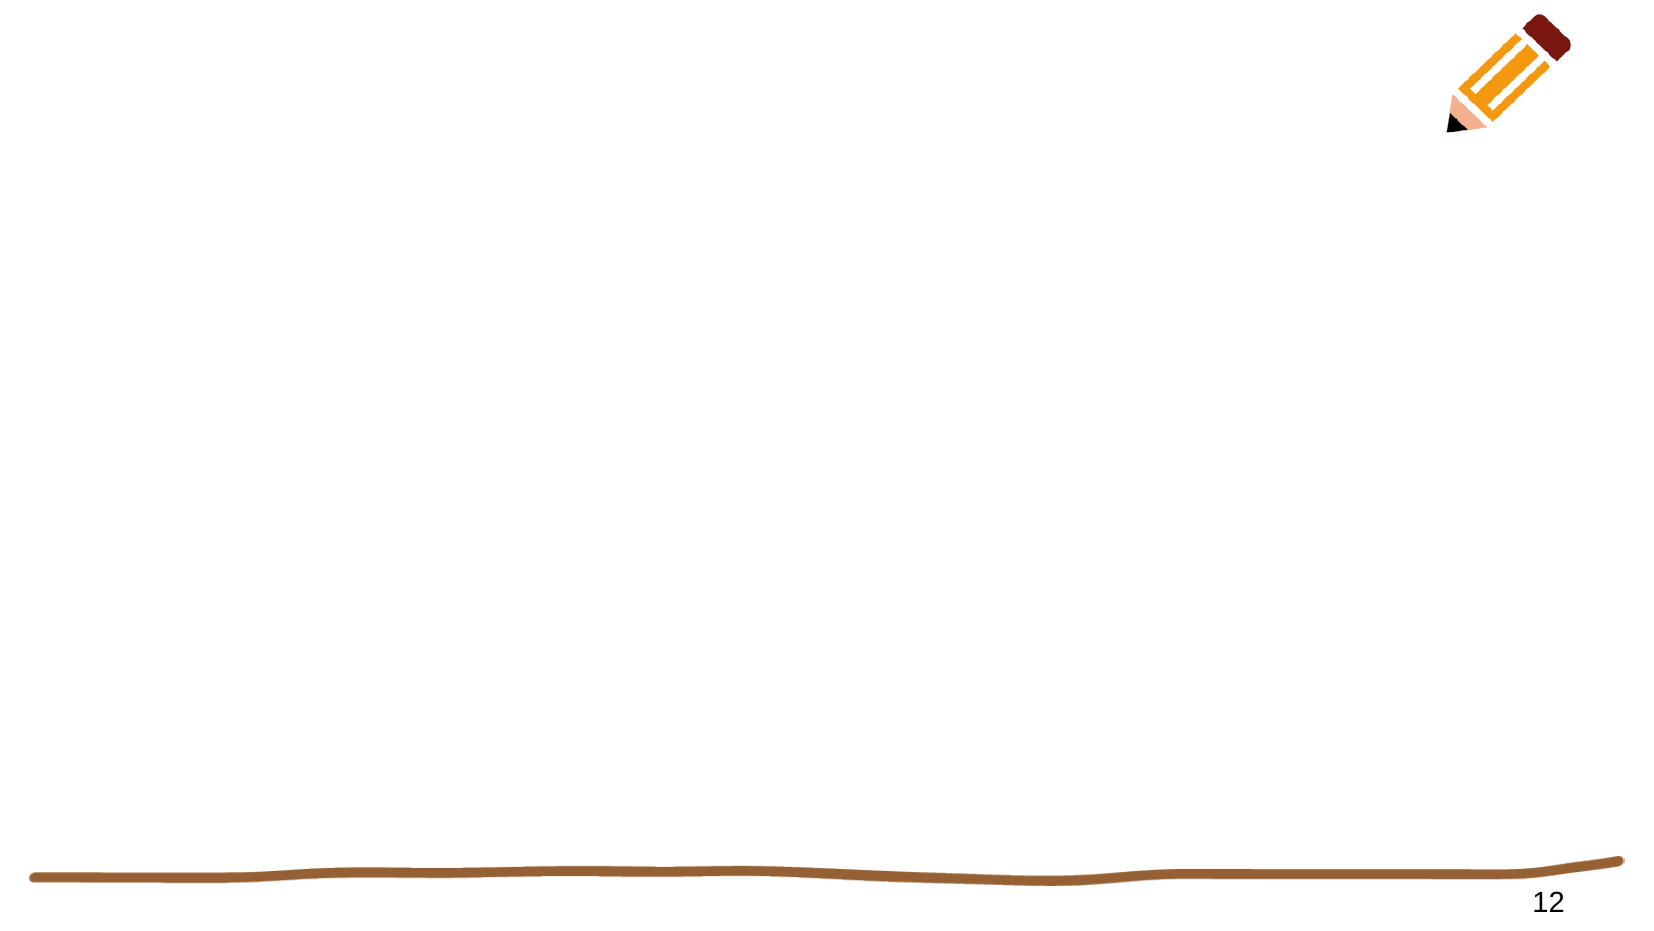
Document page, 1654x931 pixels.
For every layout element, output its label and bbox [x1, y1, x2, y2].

picture [1446, 14, 1571, 133]
picture [29, 856, 1625, 886]
